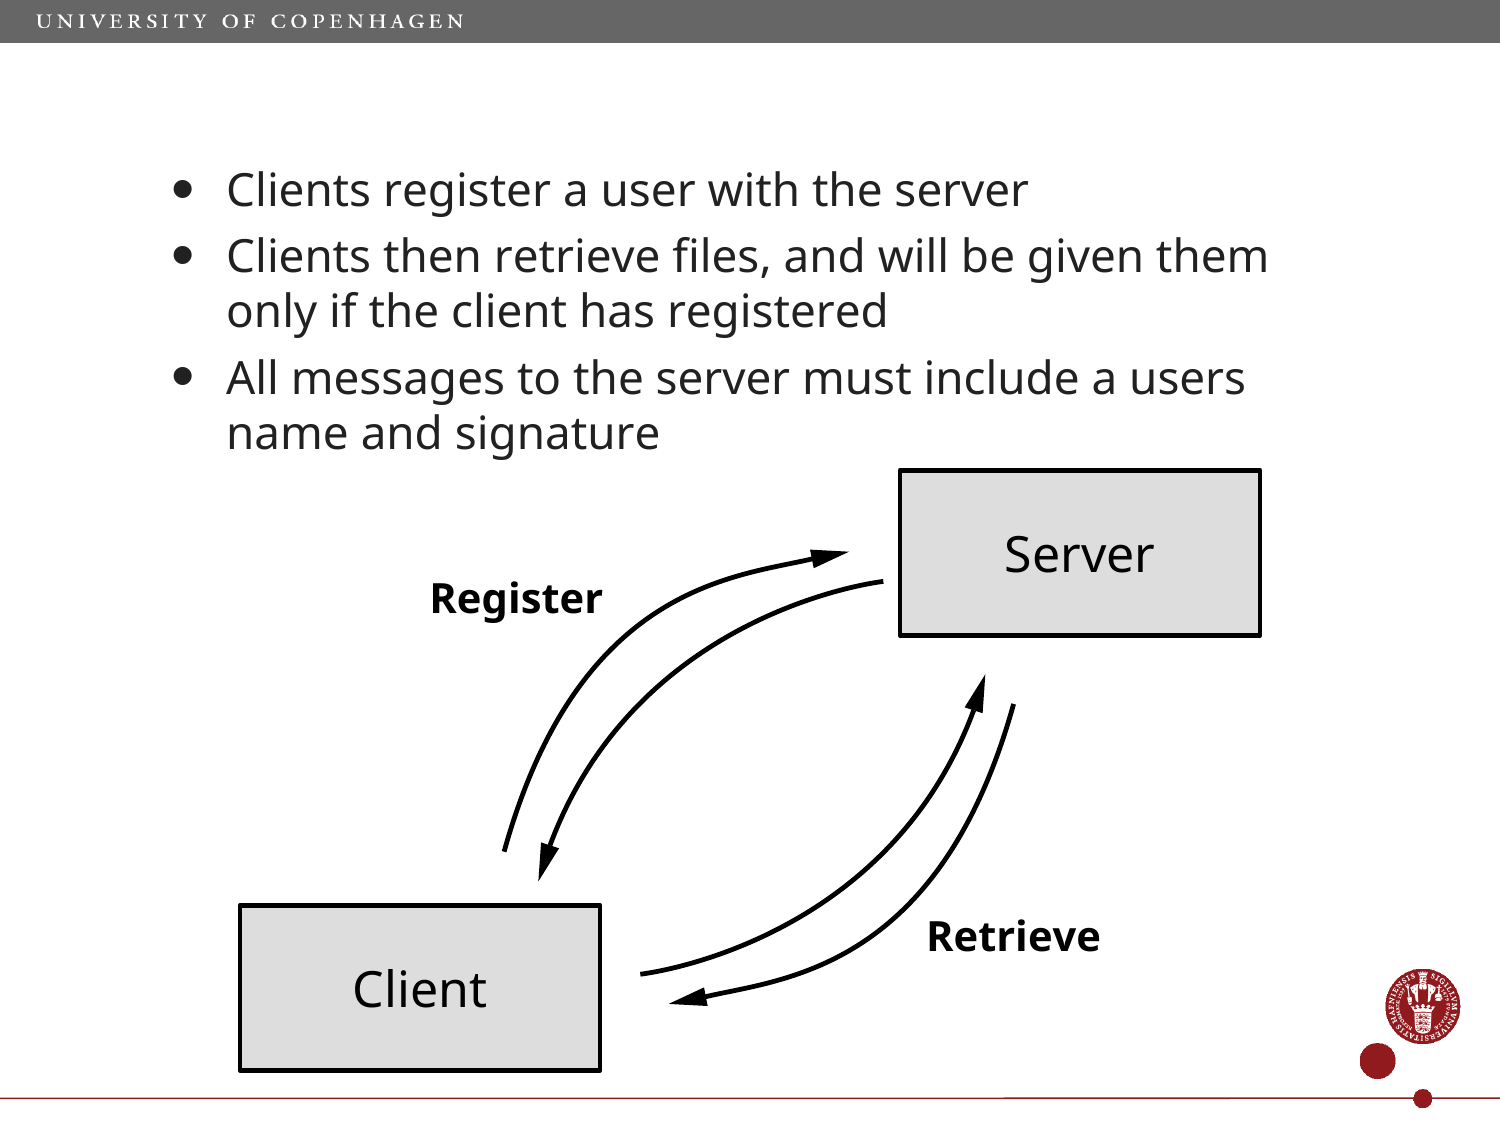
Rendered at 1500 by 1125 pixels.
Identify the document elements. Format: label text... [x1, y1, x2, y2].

text_box Client [240, 905, 601, 1071]
picture [0, 910, 1500, 1122]
text_box Retrieve [878, 889, 1149, 980]
text_box Clients register a user with the server Clients then retrieve files, and will be given them only if the client has registered All messages to the server must include a users name and signature [171, 160, 1330, 835]
